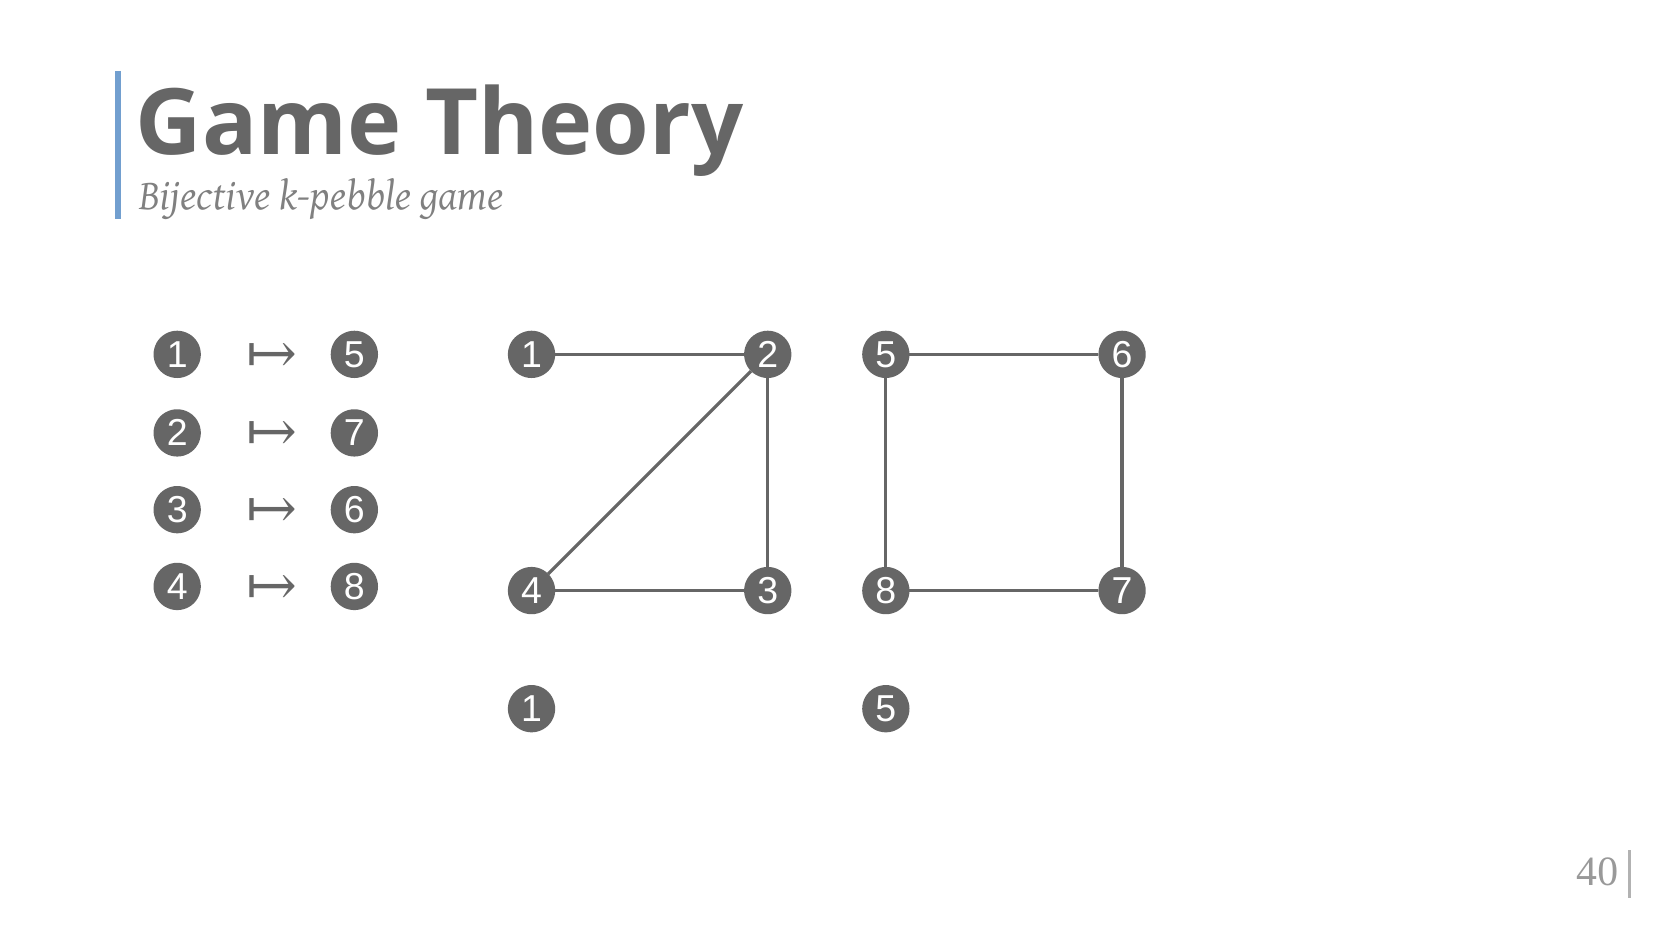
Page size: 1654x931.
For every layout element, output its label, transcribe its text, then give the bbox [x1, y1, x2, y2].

text_box Bijective k-pebble game [124, 165, 721, 229]
text_box 1 [153, 330, 201, 379]
text_box 8 [862, 567, 910, 615]
text_box ↦ [230, 474, 308, 544]
text_box 5 [862, 685, 910, 733]
text_box ↦ [230, 318, 308, 388]
text_box 1 [507, 685, 556, 733]
text_box 2 [744, 330, 792, 378]
text_box 4 [153, 562, 201, 611]
text_box 7 [330, 409, 379, 457]
text_box 5 [862, 330, 910, 378]
text_box 7 [1098, 567, 1146, 615]
text_box 8 [330, 562, 379, 611]
text_box ↦ [230, 397, 308, 467]
text_box 3 [153, 486, 201, 534]
text_box 6 [330, 486, 379, 534]
text_box 5 [330, 330, 379, 379]
title Game Theory [135, 60, 1601, 178]
text_box ↦ [230, 550, 308, 621]
text_box 6 [1098, 330, 1146, 378]
text_box 2 [153, 409, 201, 457]
text_box 3 [744, 567, 792, 615]
text_box 4 [507, 566, 556, 615]
text_box 1 [507, 330, 556, 379]
